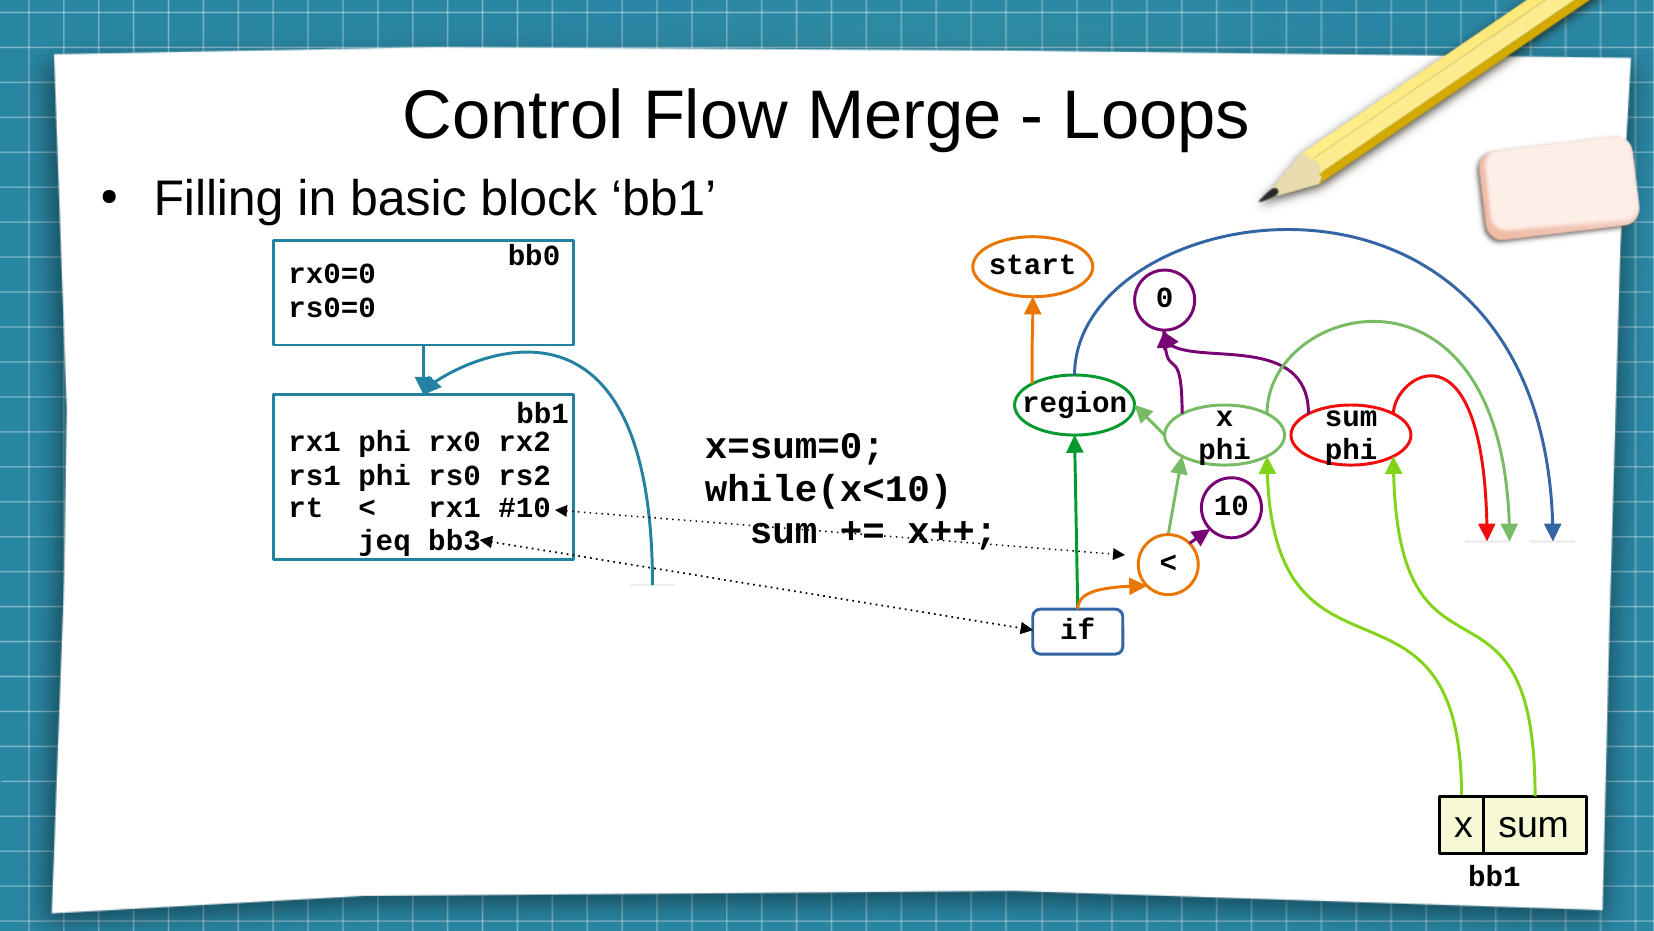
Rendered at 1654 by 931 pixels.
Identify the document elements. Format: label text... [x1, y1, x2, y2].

text_box bb1 [1453, 854, 1536, 903]
text_box if [1032, 609, 1123, 655]
text_box region [1014, 375, 1135, 436]
title Control Flow Merge - Loops [82, 37, 1571, 193]
text_box rx0=0 rs0=0 [273, 240, 574, 346]
text_box x [1439, 796, 1484, 854]
text_box start [972, 236, 1093, 297]
text_box sum phi [1290, 405, 1412, 466]
text_box bb0 [493, 234, 576, 282]
text_box rx1 phi rx0 rx2 rs1 phi rs0 rs2 rt < rx1 #10 jeq bb3 [273, 394, 574, 560]
picture [0, 0, 1654, 931]
text_box x=sum=0; while(x<10) sum += x++; [690, 420, 1013, 563]
text_box < [1138, 534, 1199, 595]
text_box x phi [1164, 405, 1285, 466]
text_box sum [1485, 796, 1587, 854]
text_box bb1 [501, 391, 585, 440]
list Filling in basic block ‘bb1’ [82, 170, 1291, 241]
text_box 0 [1134, 270, 1195, 331]
text_box 10 [1201, 477, 1262, 538]
